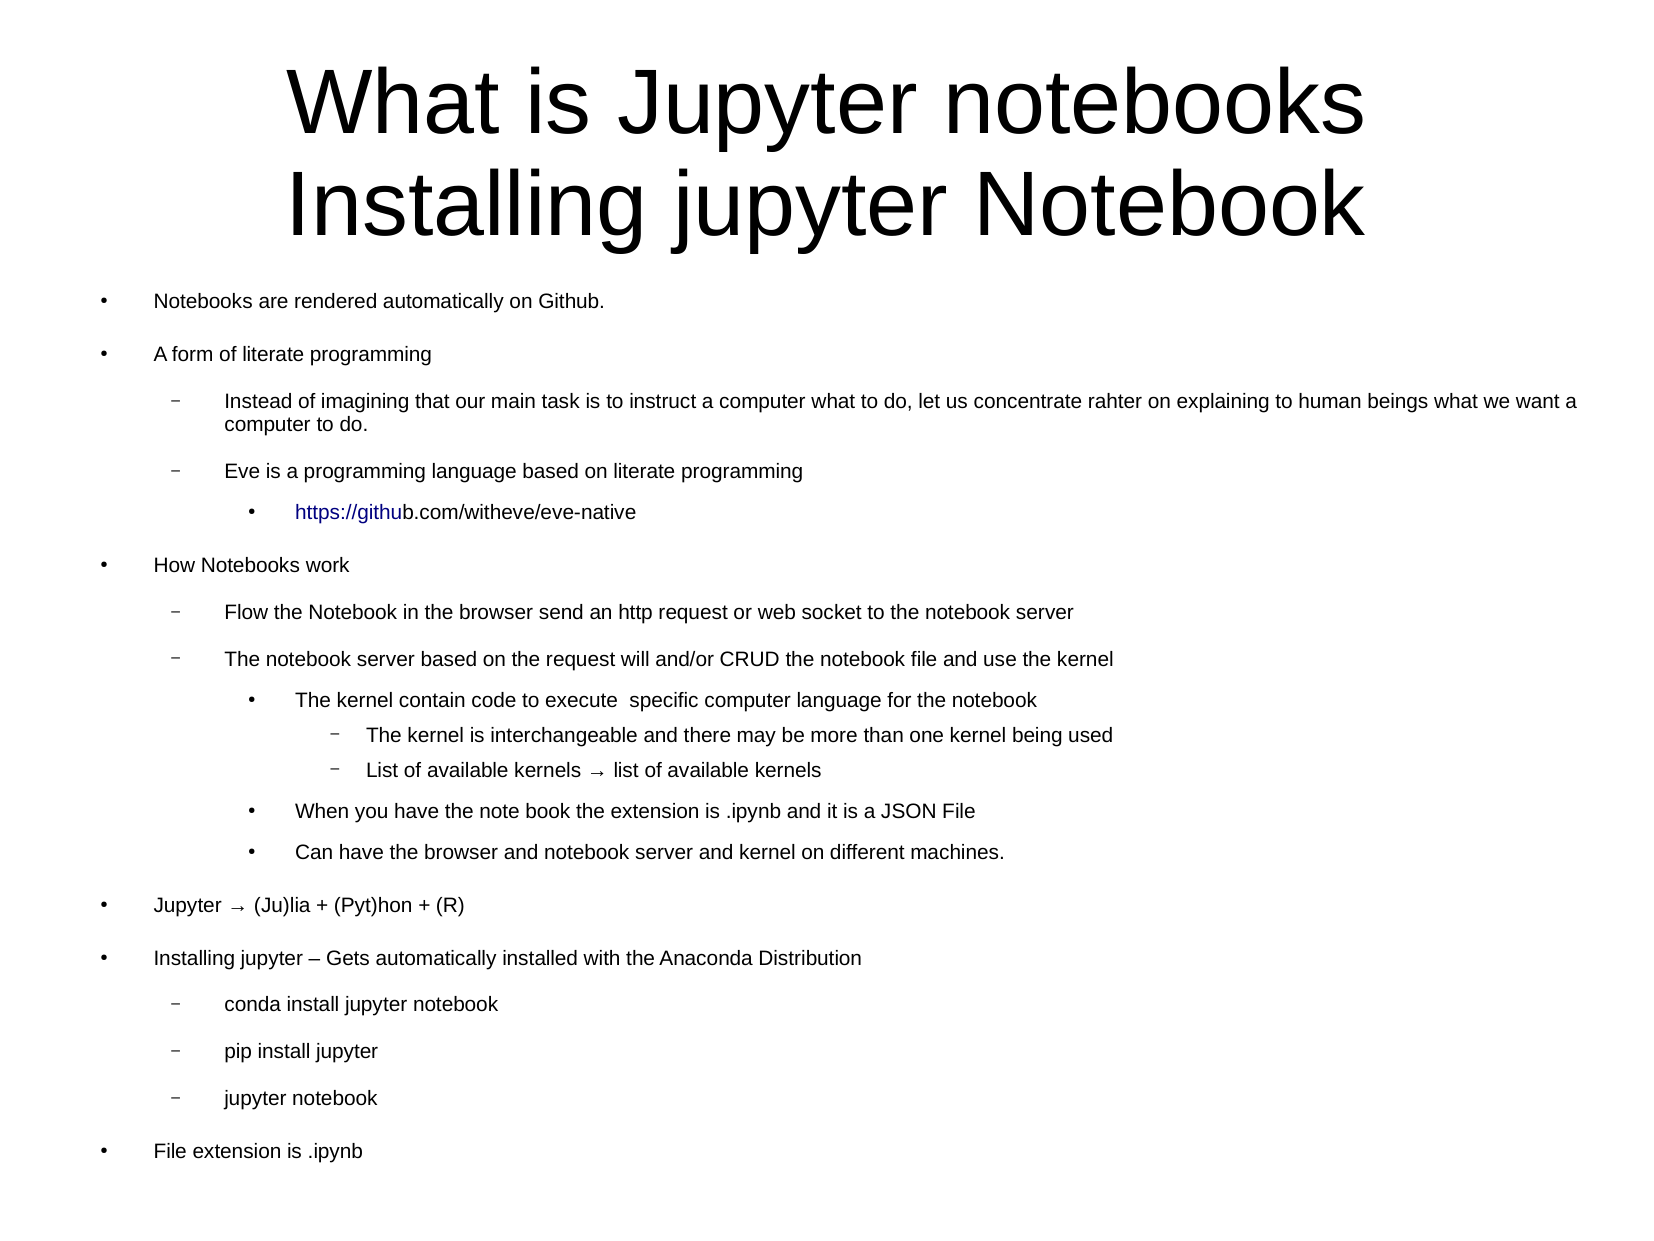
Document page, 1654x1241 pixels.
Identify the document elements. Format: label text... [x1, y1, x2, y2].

list Notebooks are rendered automatically on Github. A form of literate programming Instead of imagining that our main task is to instruct a computer what to do, let us concentrate rahter on explaining to human beings what we want a computer to do. Eve is a programming language based on literate programming https://github.com/witheve/eve-native How Notebooks work Flow the Notebook in the browser send an http request or web socket to the notebook server The notebook server based on the request will and/or CRUD the notebook file and use the kernel The kernel contain code to execute specific computer language for the notebook The kernel is interchangeable and there may be more than one kernel being used List of available kernels → list of available kernels When you have the note book the extension is .ipynb and it is a JSON File Can have the browser and notebook server and kernel on different machines. Jupyter → (Ju)lia + (Pyt)hon + (R) Installing jupyter – Gets automatically installed with the Anaconda Distribution conda install jupyter notebook pip install jupyter jupyter notebook File extension is .ipynb [82, 290, 1583, 1241]
title What is Jupyter notebooks Installing jupyter Notebook [82, 49, 1571, 257]
